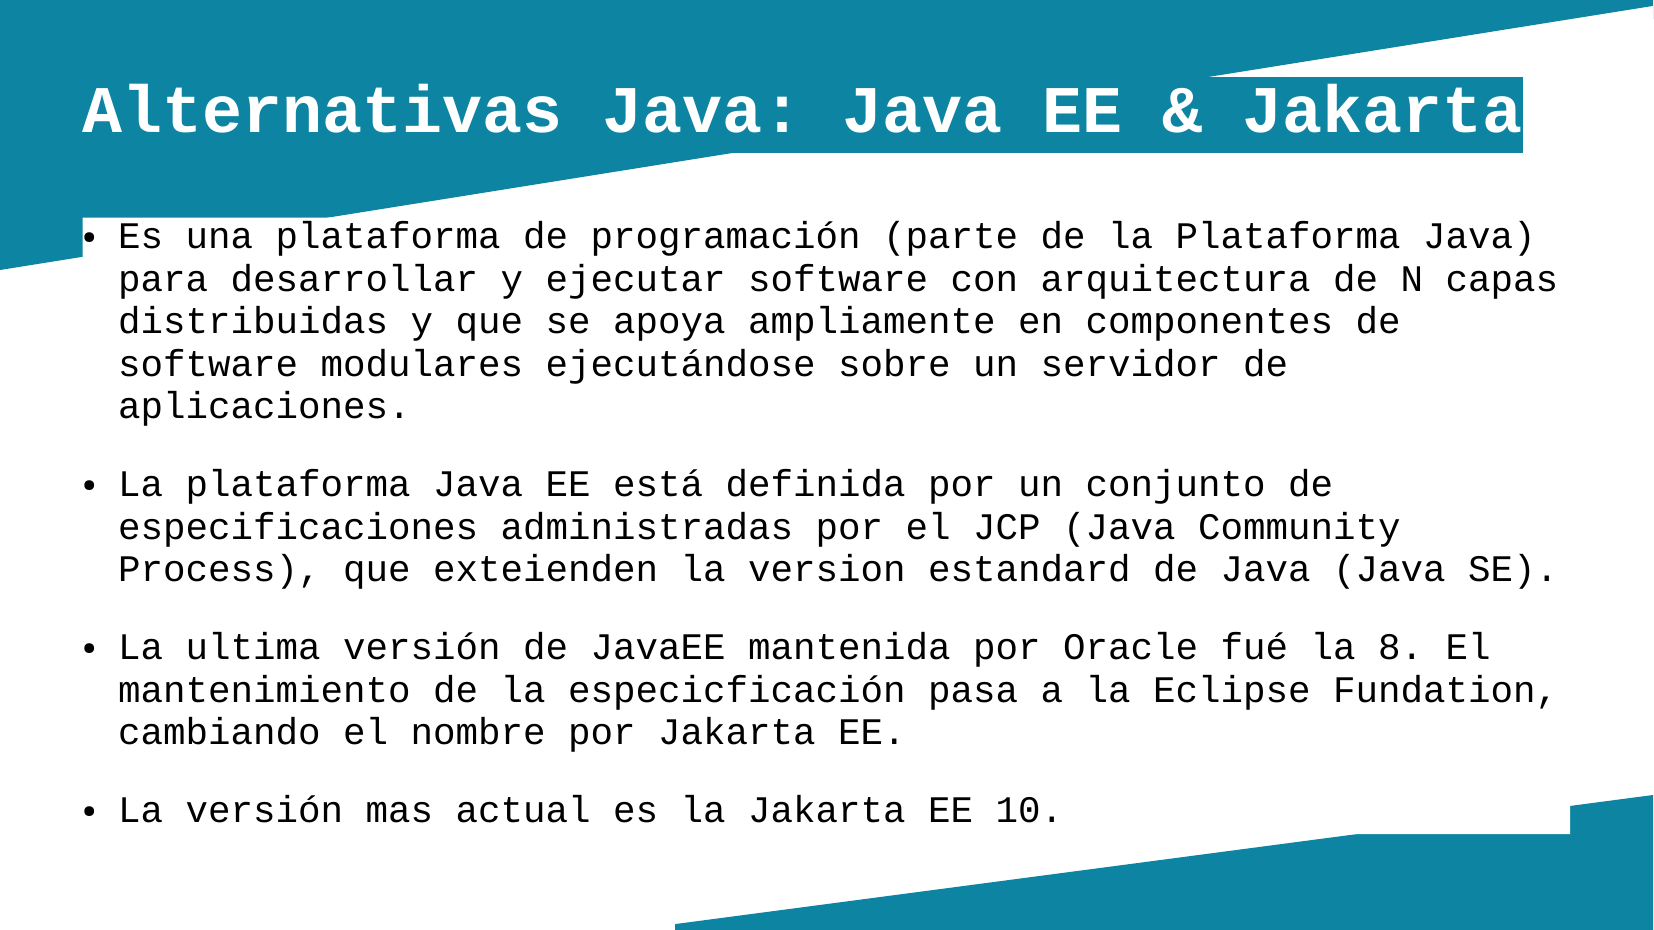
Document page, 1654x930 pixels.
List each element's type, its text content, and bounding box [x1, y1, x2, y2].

title Alternativas Java: Java EE & Jakarta [82, 144, 1571, 193]
subtitle Es una plataforma de programación (parte de la Plataforma Java) para desarrollar y ejecutar software con arquitectura de N capas distribuidas y que se apoya ampliamente en componentes de software modulares ejecutándose sobre un servidor de aplicaciones. La plataforma Java EE está definida por un conjunto de especificaciones administradas por el JCP (Java Community Process), que exteienden la version estandard de Java (Java SE). La ultima versión de JavaEE mantenida por Oracle fué la 8. El mantenimiento de la especicficación pasa a la Eclipse Fundation, cambiando el nombre por Jakarta EE. La versión mas actual es la Jakarta EE 10. [82, 745, 1571, 835]
